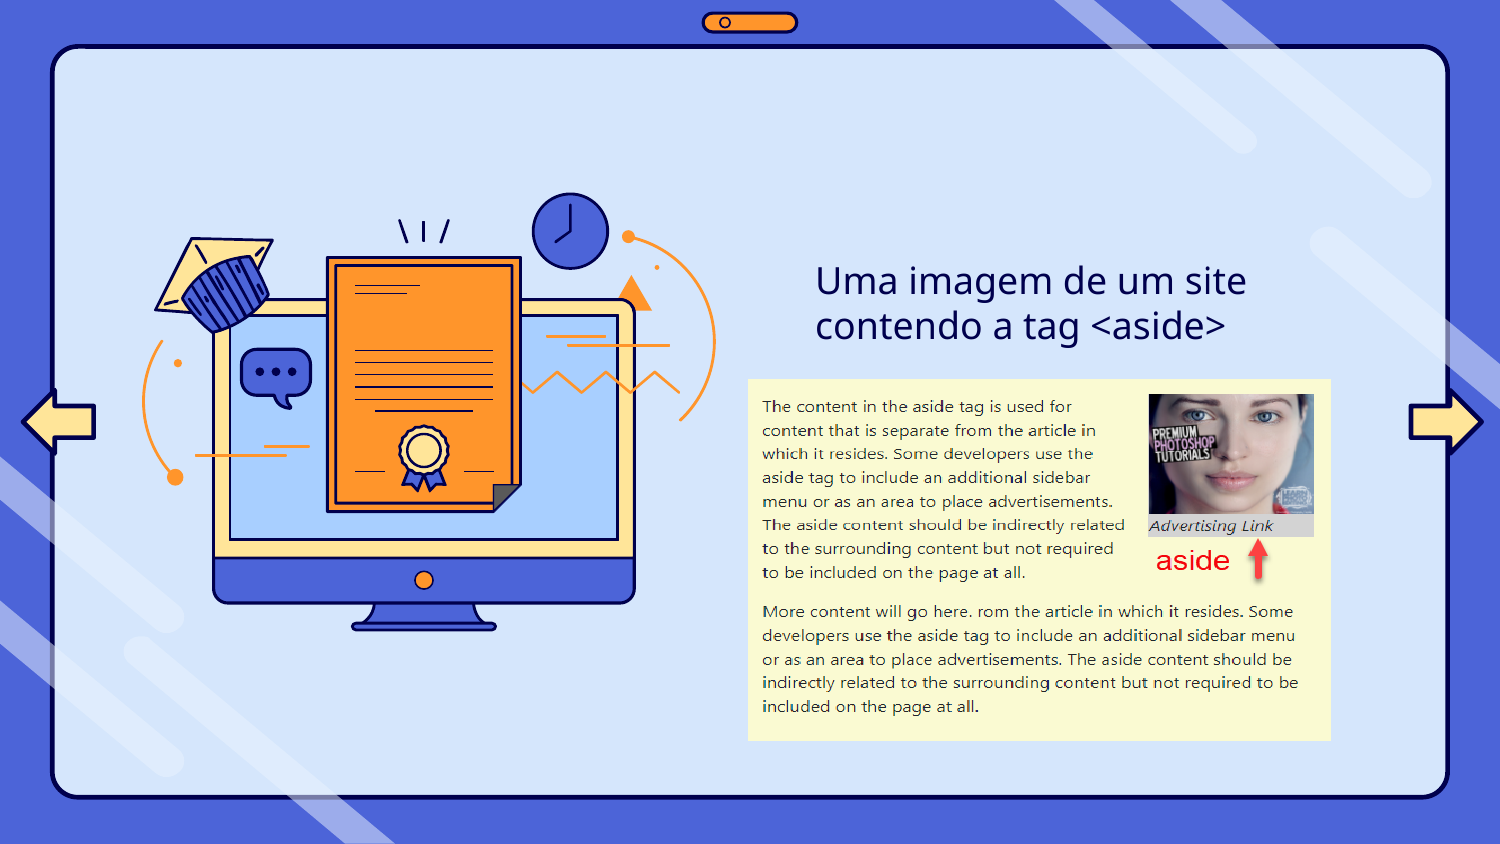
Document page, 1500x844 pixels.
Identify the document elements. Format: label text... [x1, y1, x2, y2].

text_box [532, 193, 609, 270]
text_box [622, 230, 716, 421]
text_box [1410, 390, 1482, 454]
picture [748, 379, 1331, 741]
text_box [154, 237, 680, 631]
text_box [22, 390, 94, 454]
text_box [173, 358, 182, 368]
title Uma imagem de um site contendo a tag <aside> [815, 276, 1380, 347]
text_box [142, 340, 184, 486]
text_box [440, 219, 449, 243]
text_box [398, 219, 408, 243]
